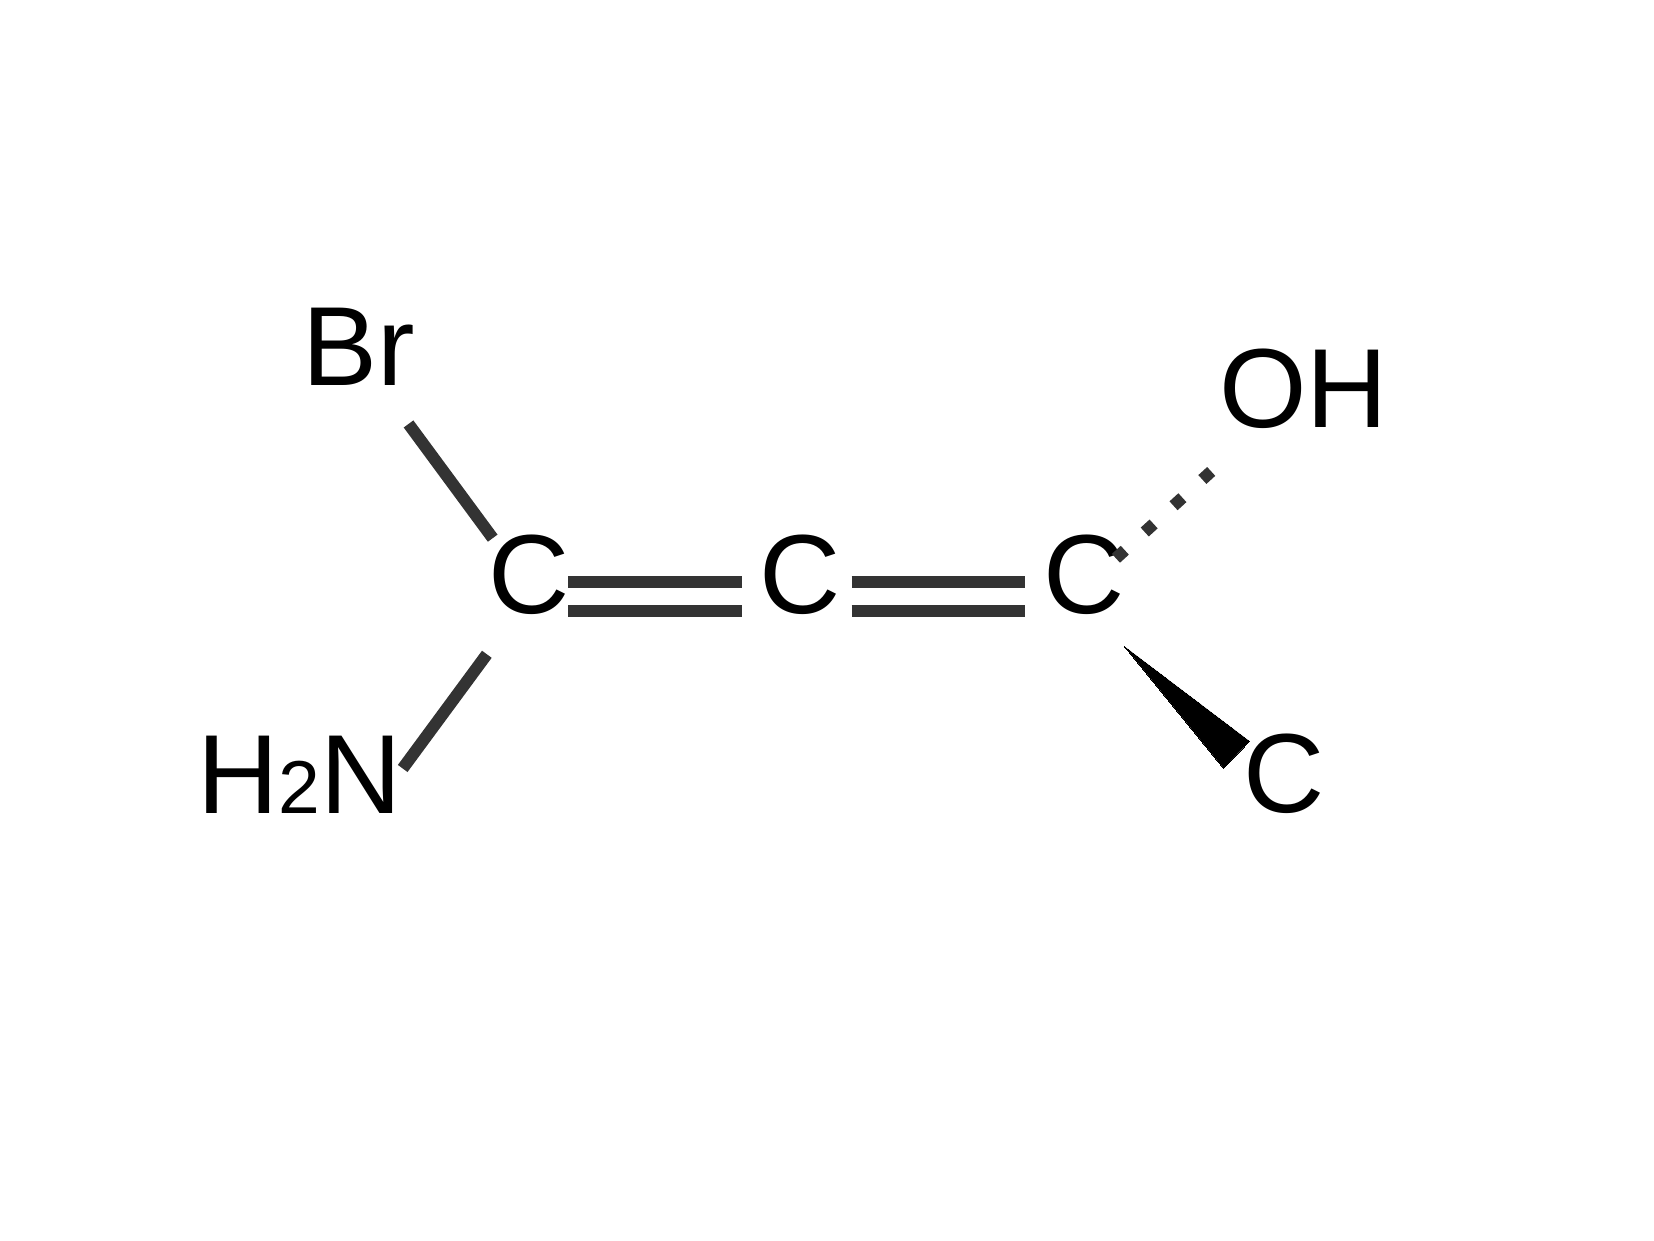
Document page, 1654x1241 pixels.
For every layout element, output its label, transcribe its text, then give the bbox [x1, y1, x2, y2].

text_box H2N [182, 704, 472, 887]
text_box C [473, 504, 606, 686]
text_box OH [1204, 317, 1416, 500]
text_box C [745, 504, 878, 686]
text_box [1156, 674, 1228, 769]
text_box Br [287, 276, 456, 458]
text_box C [1028, 504, 1161, 686]
text_box C [1228, 703, 1367, 886]
